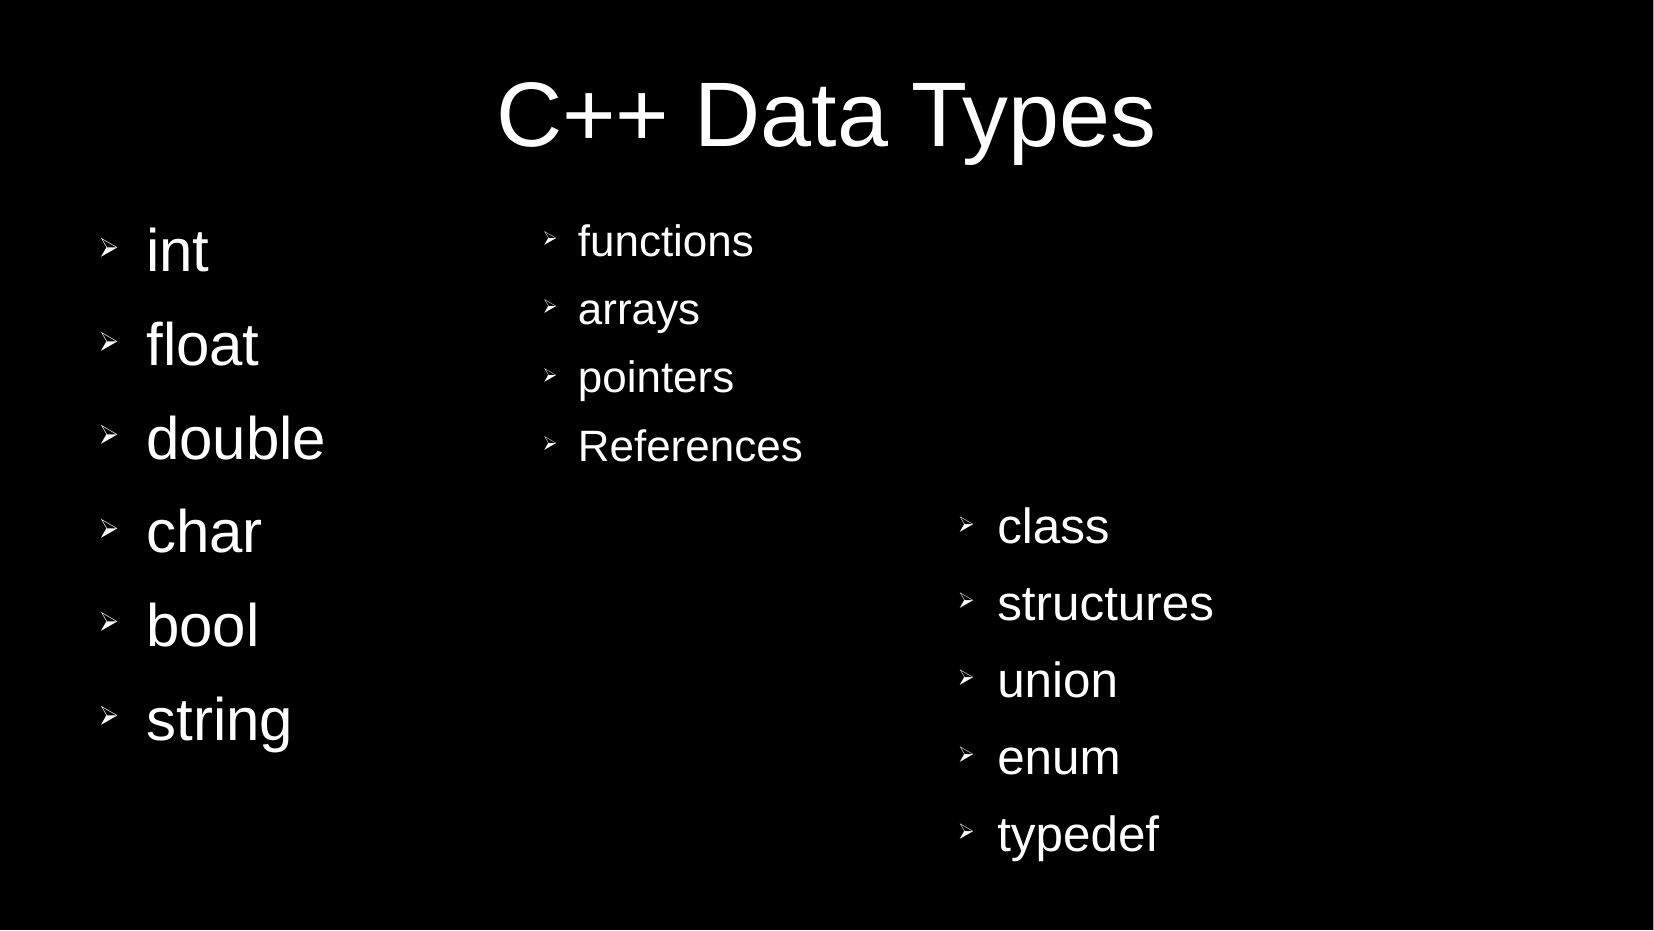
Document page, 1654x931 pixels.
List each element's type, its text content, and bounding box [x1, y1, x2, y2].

list int float double char bool string [82, 217, 809, 758]
title C++ Data Types [82, 37, 1571, 193]
list functions arrays pointers References [531, 216, 1258, 474]
list class structures union enum typedef [944, 499, 1607, 863]
